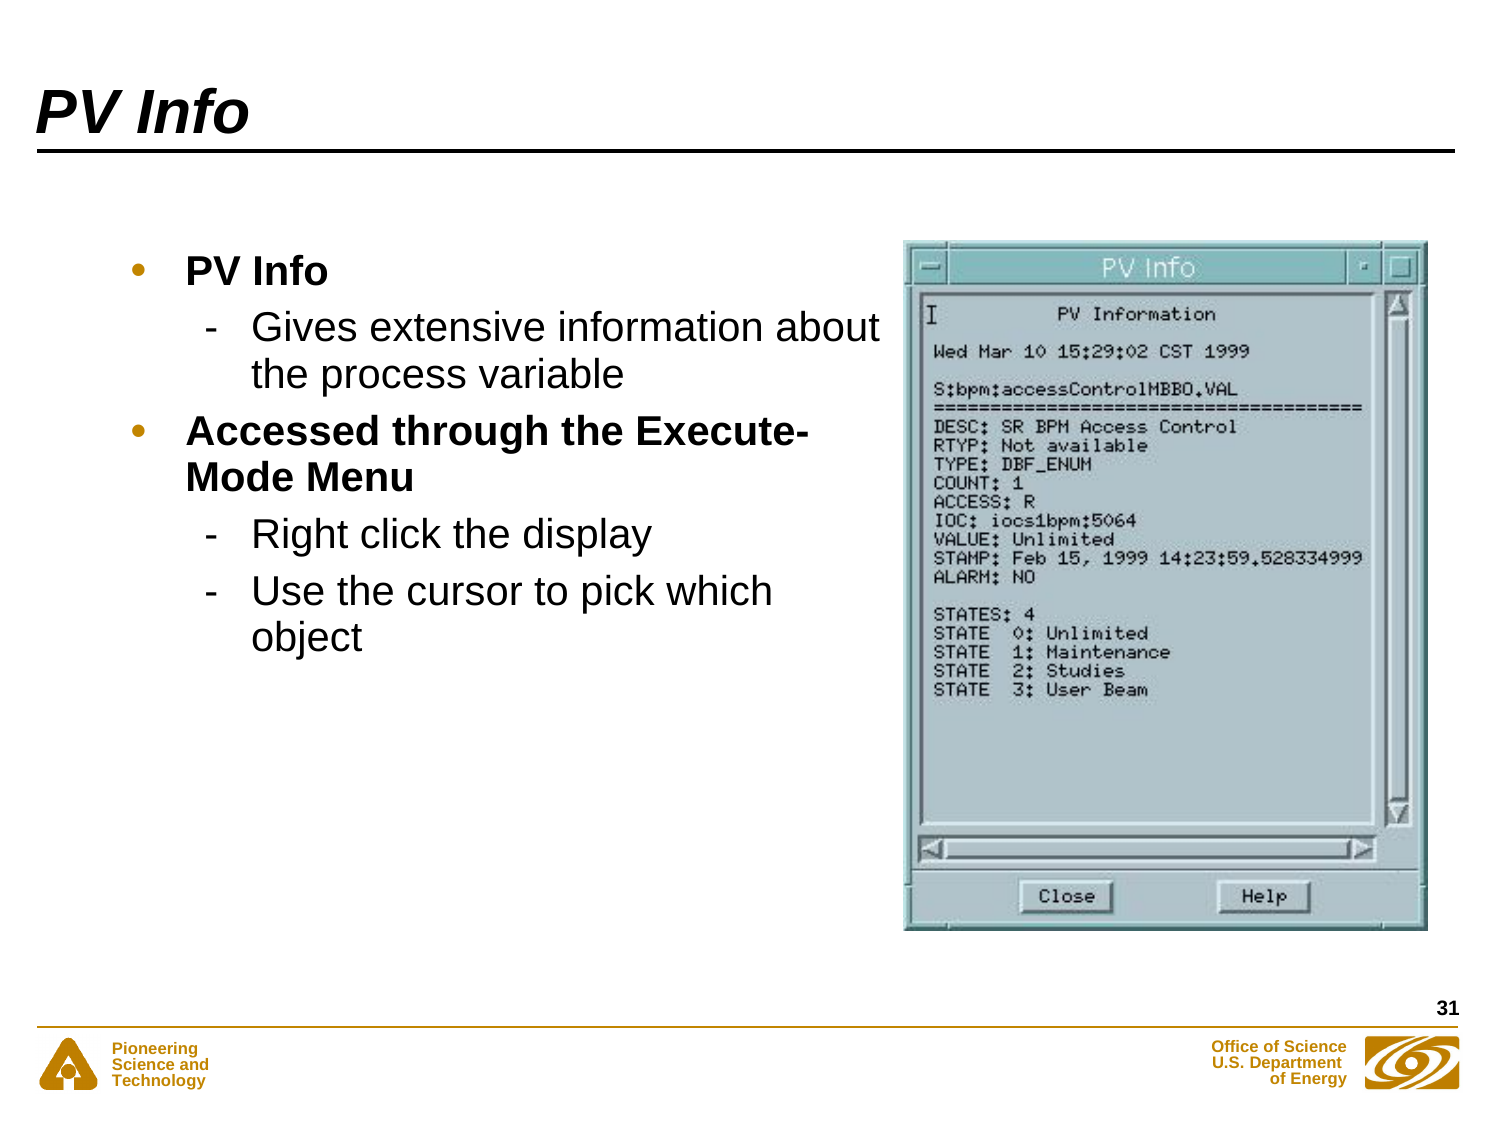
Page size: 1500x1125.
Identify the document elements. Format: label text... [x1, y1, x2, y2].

picture [35, 1034, 101, 1094]
list PV Info Gives extensive information about the process variable Accessed through the Execute-Mode Menu Right click the display Use the cursor to pick which object [114, 239, 907, 695]
picture [903, 240, 1428, 931]
picture [1362, 1032, 1463, 1093]
title PV Info [21, 75, 1459, 154]
